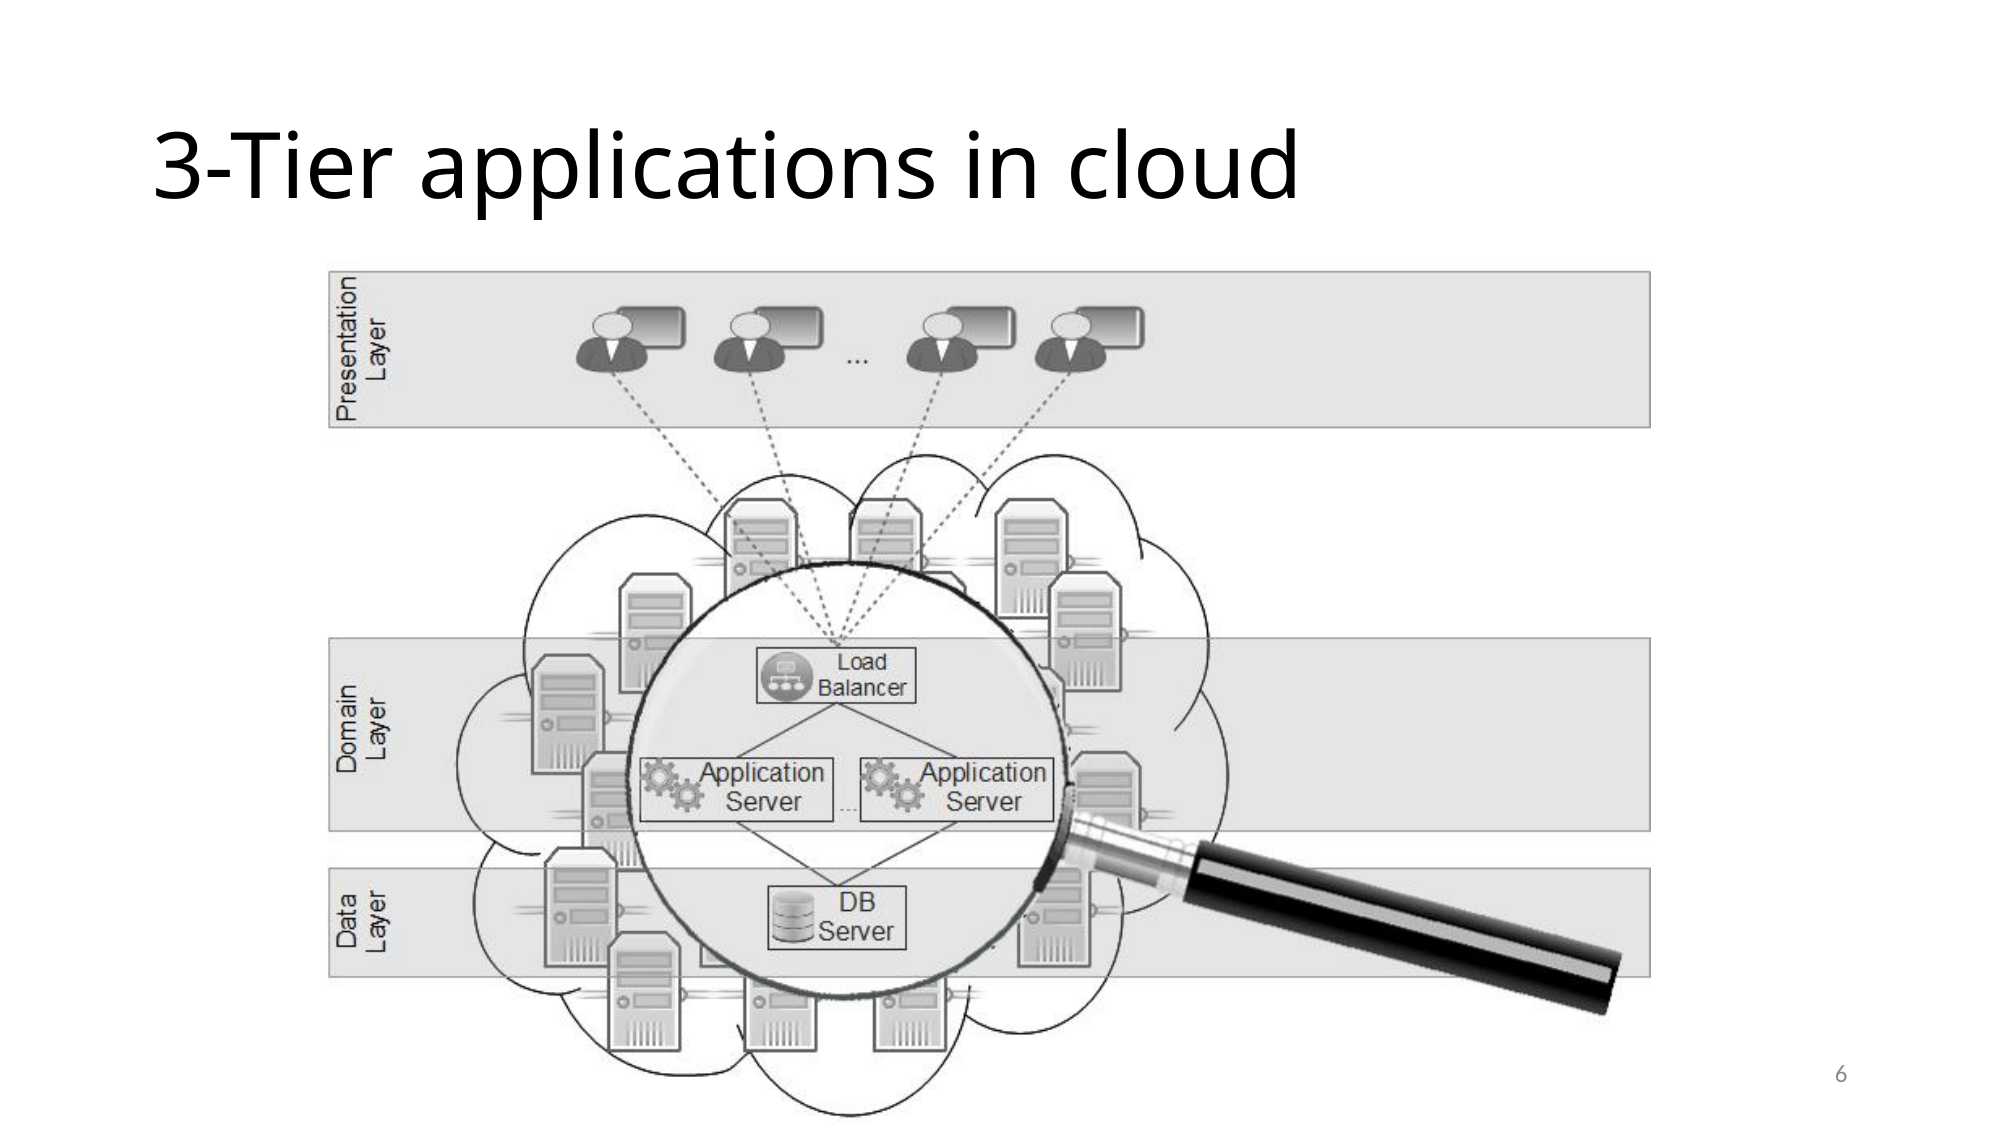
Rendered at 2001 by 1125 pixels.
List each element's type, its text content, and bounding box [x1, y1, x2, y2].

slide_number <number> [1412, 1042, 1863, 1103]
picture [327, 234, 1651, 1124]
title 3-Tier applications in cloud [137, 59, 1863, 278]
